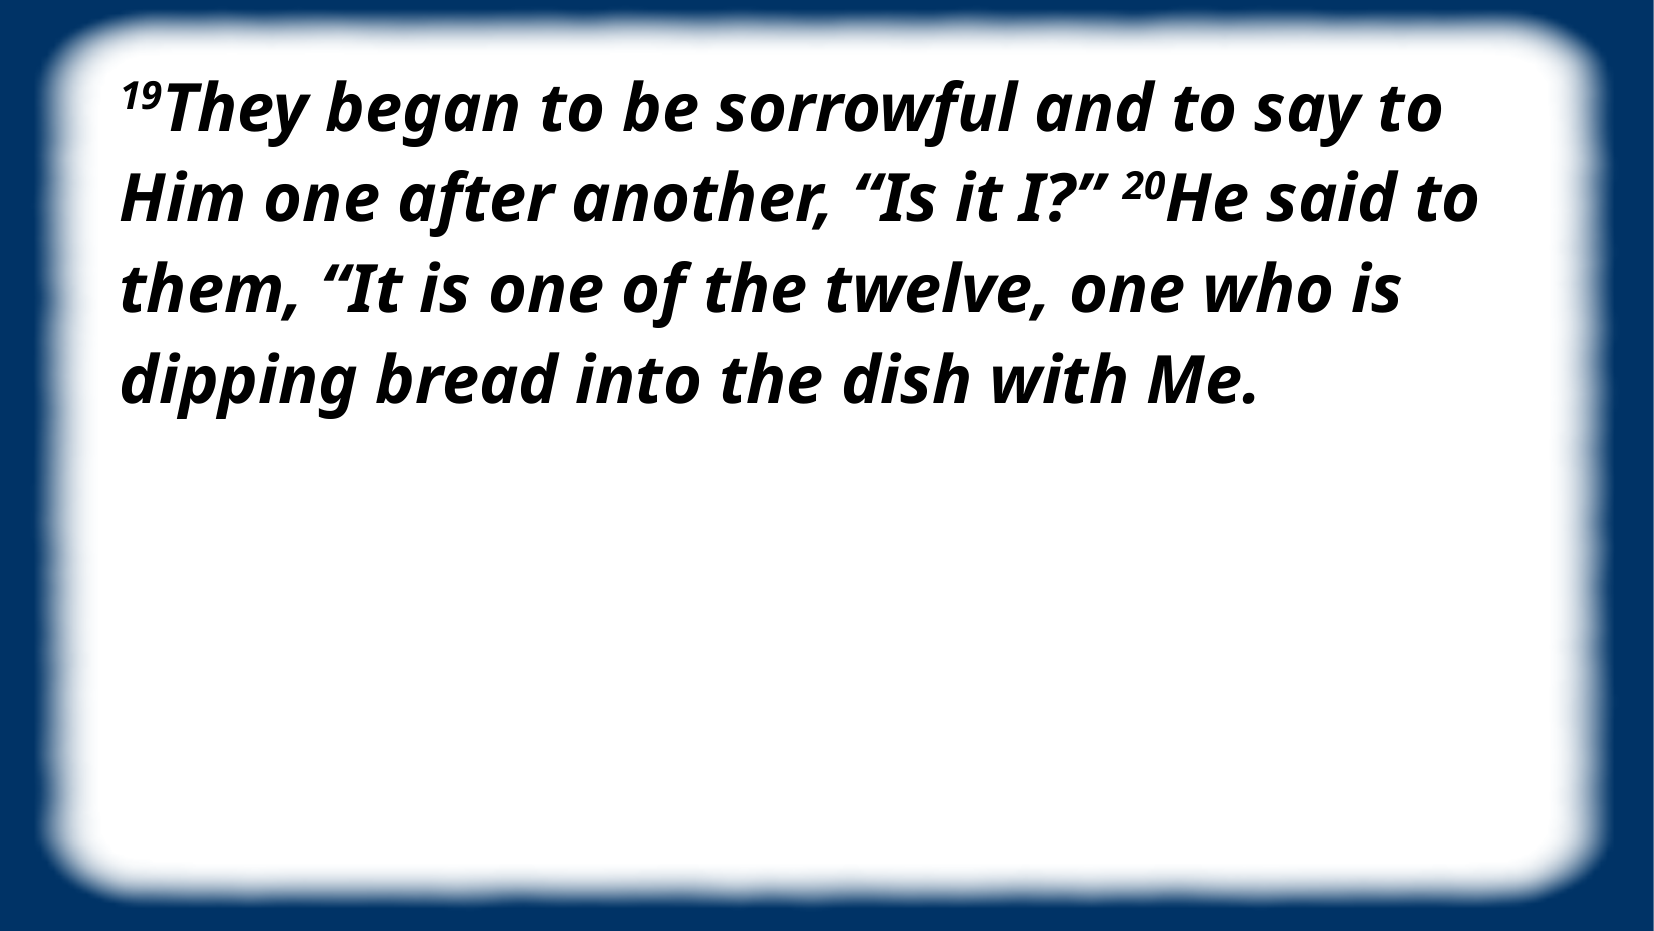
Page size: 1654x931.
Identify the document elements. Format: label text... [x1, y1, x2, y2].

text_box 19They began to be sorrowful and to say to Him one after another, “Is it I?” 20He said to them, “It is one of the twelve, one who is dipping bread into the dish with Me. [105, 52, 1546, 423]
picture [0, 0, 1654, 931]
